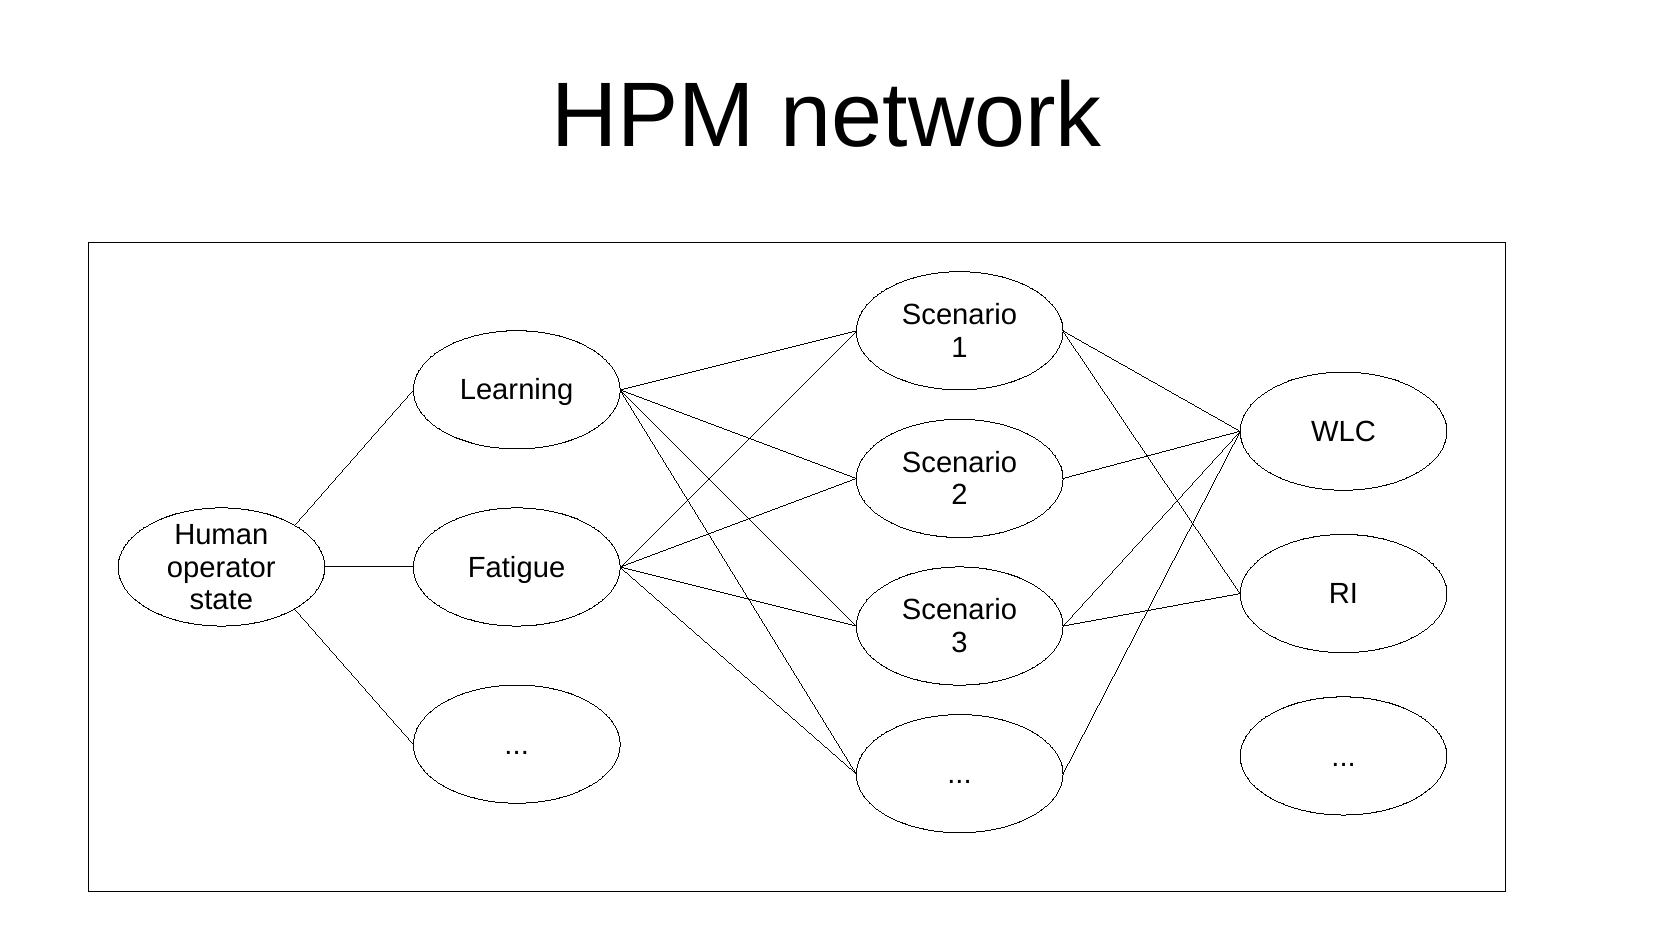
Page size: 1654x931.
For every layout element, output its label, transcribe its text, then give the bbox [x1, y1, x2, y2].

text_box ... [1240, 696, 1447, 816]
text_box Scenario 2 [856, 419, 1064, 538]
title HPM network [82, 37, 1571, 193]
text_box Scenario 3 [856, 566, 1064, 686]
text_box Human operator state [118, 507, 325, 627]
text_box WLC [1240, 372, 1447, 491]
text_box ... [856, 714, 1064, 833]
text_box RI [1240, 534, 1447, 653]
text_box ... [413, 685, 621, 804]
text_box Scenario 1 [856, 271, 1064, 390]
text_box Learning [413, 330, 621, 449]
text_box Fatigue [413, 507, 621, 627]
